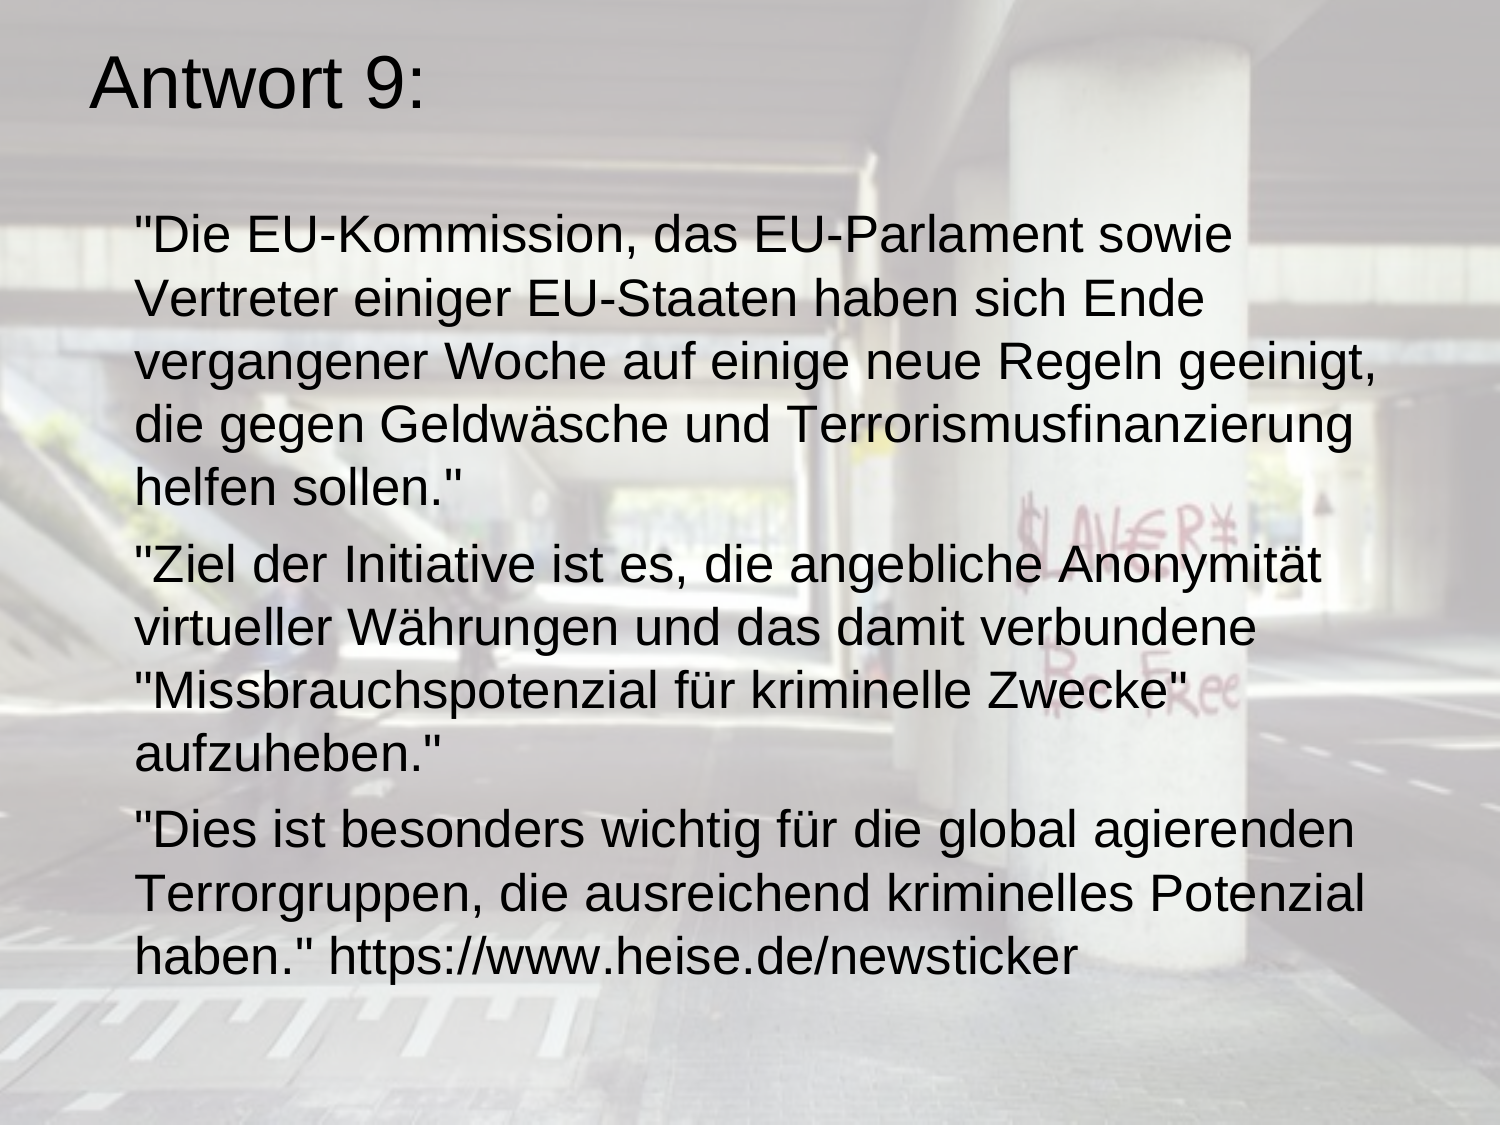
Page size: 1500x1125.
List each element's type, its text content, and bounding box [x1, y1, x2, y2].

list "Die EU-Kommission, das EU-Parlament sowie Vertreter einiger EU-Staaten haben sich Ende vergangener Woche auf einige neue Regeln geeinigt, die gegen Geldwäsche und Terrorismusfinanzierung helfen sollen." "Ziel der Initiative ist es, die angebliche Anonymität virtueller Währungen und das damit verbundene "Missbrauchspotenzial für kriminelle Zwecke" aufzuheben." "Dies ist besonders wichtig für die global agierenden Terrorgruppen, die ausreichend kriminelles Potenzial haben." https://www.heise.de/newsticker [75, 192, 1426, 1006]
title Antwort 9: [75, 26, 1426, 132]
